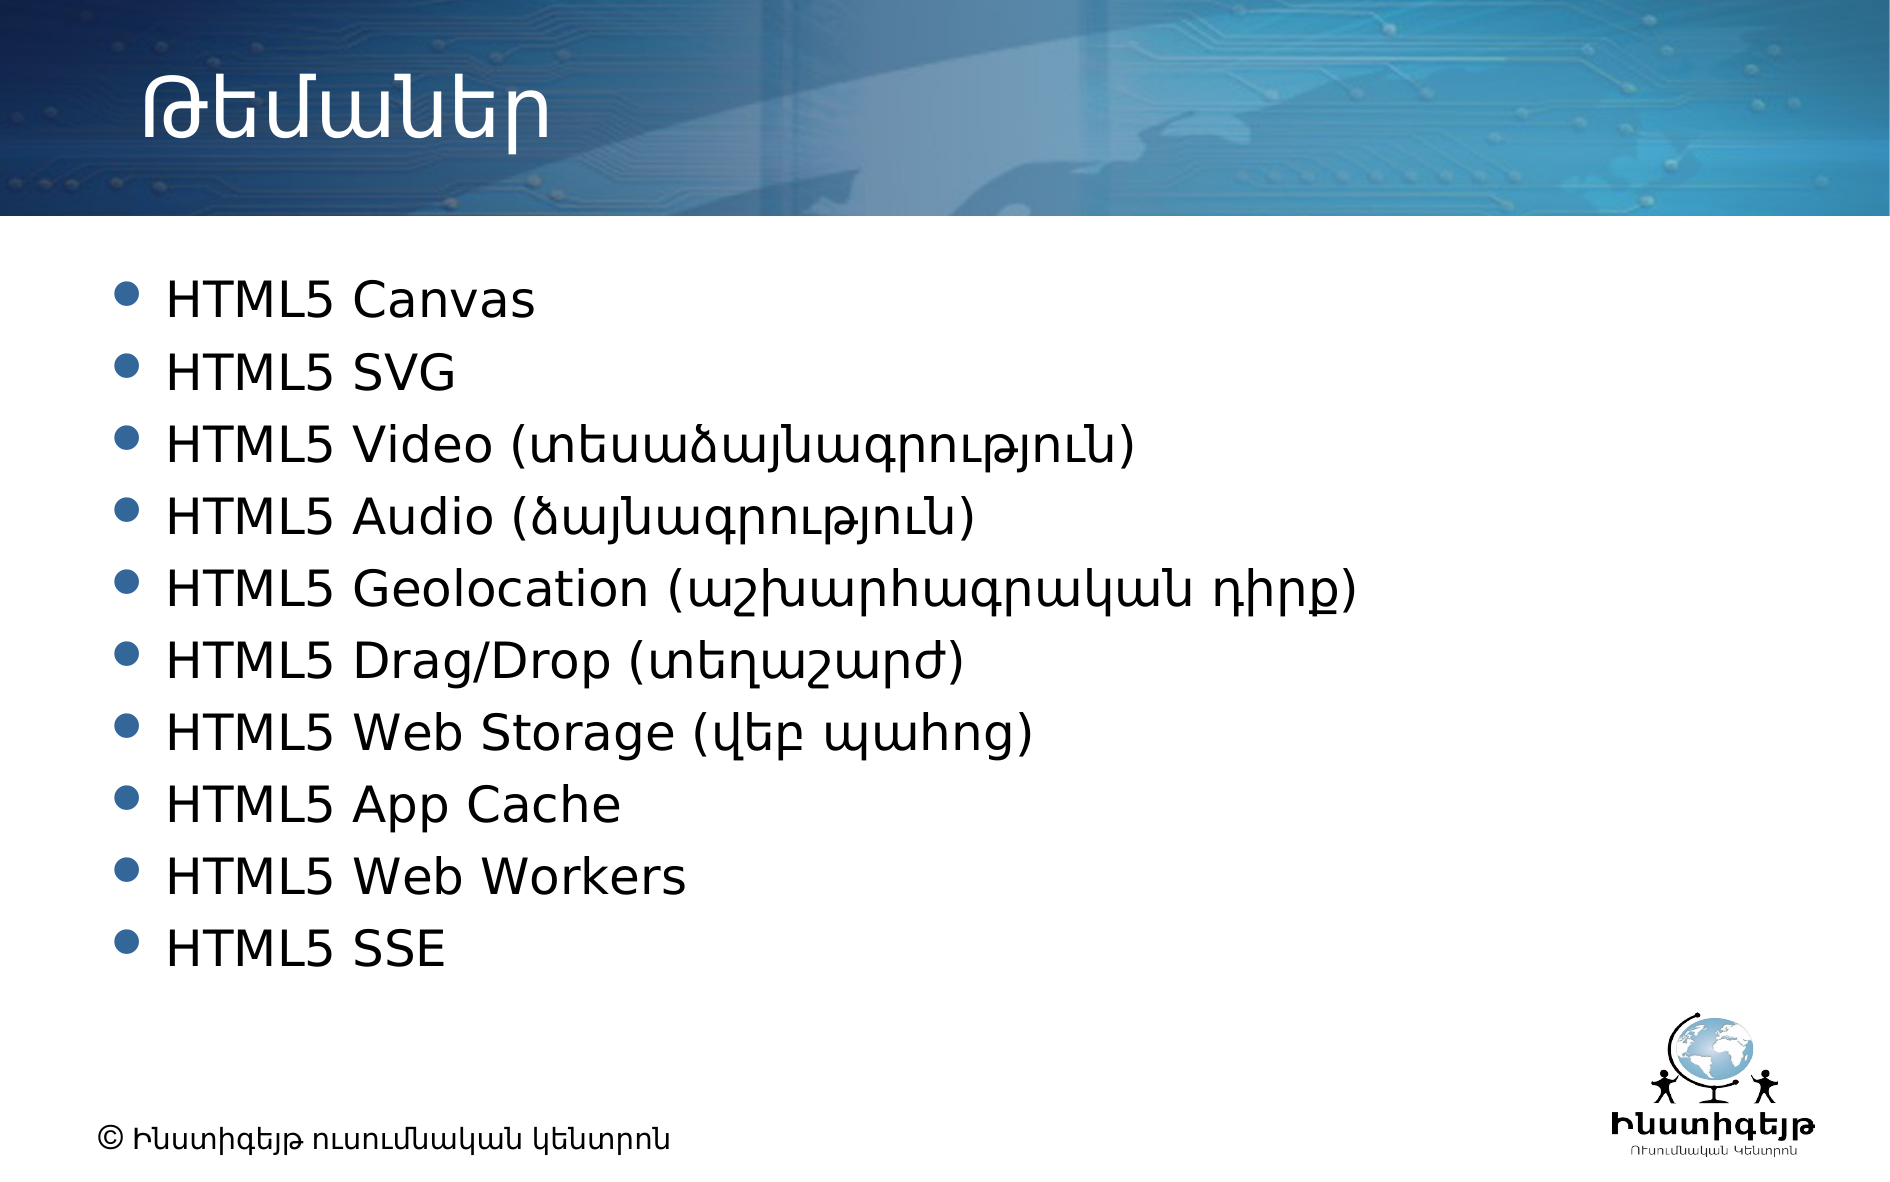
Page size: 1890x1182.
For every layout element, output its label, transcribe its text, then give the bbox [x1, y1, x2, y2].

picture [1612, 1012, 1815, 1157]
picture [0, 0, 1890, 216]
list HTML5 Canvas HTML5 SVG HTML5 Video (տեսաձայնագրություն) HTML5 Audio (ձայնագրություն) HTML5 Geolocation (աշխարհագրական դիրք) HTML5 Drag/Drop (տեղաշարժ) HTML5 Web Storage (վեբ պահոց) HTML5 App Cache HTML5 Web Workers HTML5 SSE [110, 276, 1801, 299]
